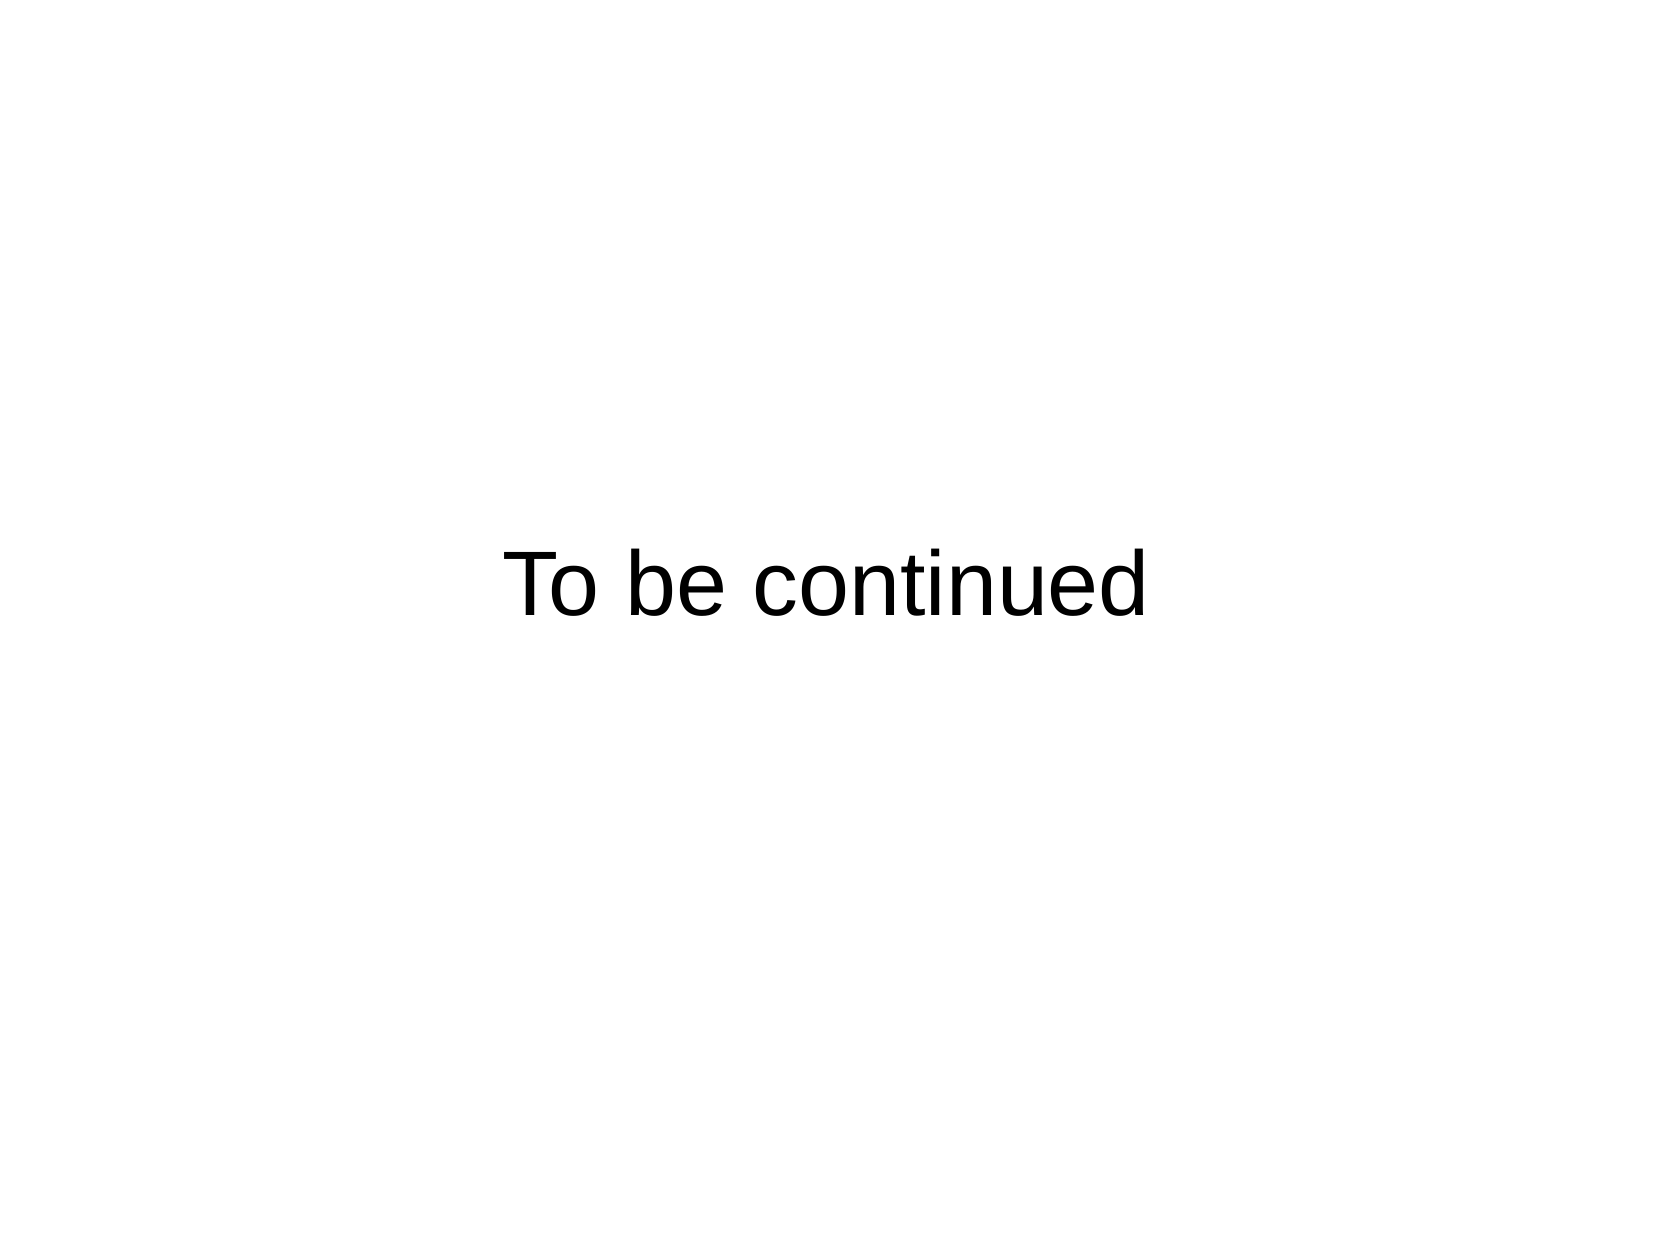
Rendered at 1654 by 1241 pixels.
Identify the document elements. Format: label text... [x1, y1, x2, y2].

title To be continued [82, 480, 1571, 688]
